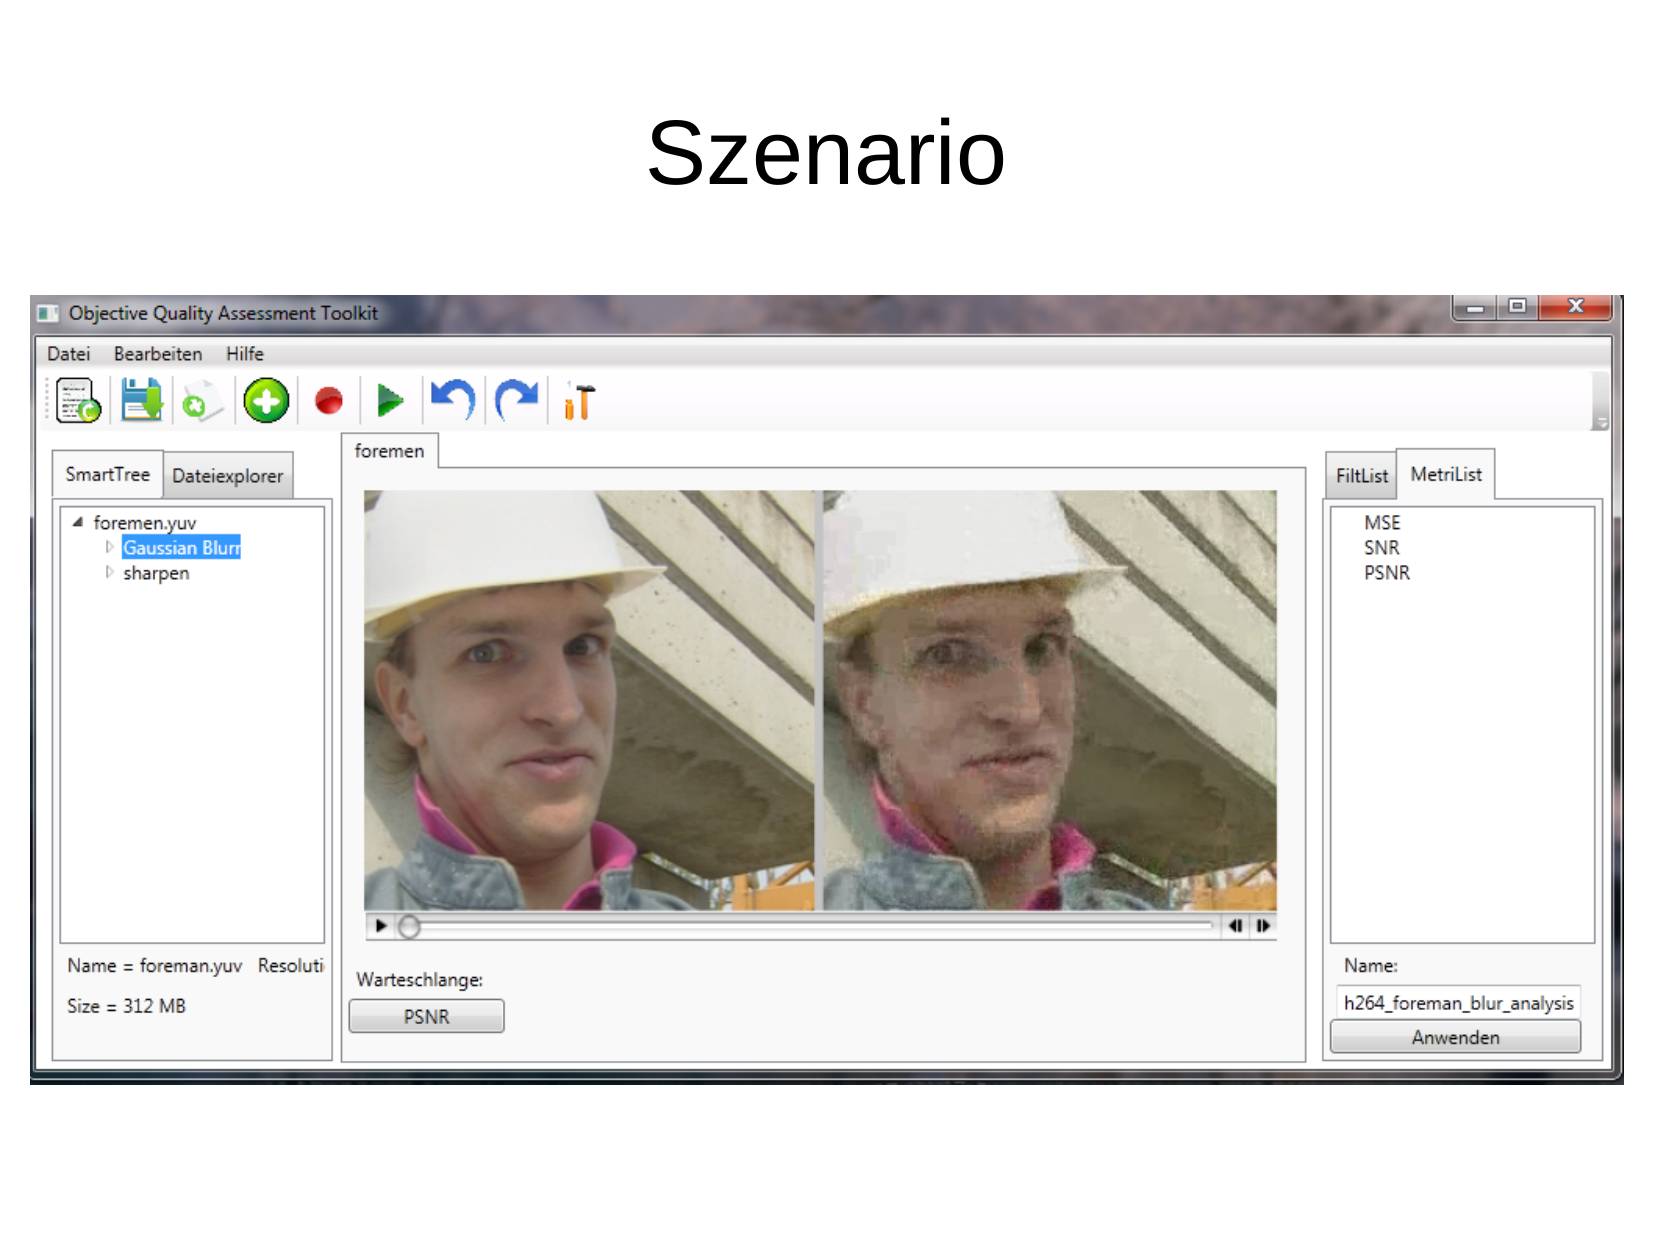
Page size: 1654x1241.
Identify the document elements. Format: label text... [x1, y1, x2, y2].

picture [30, 295, 1624, 1085]
title Szenario [82, 49, 1571, 257]
